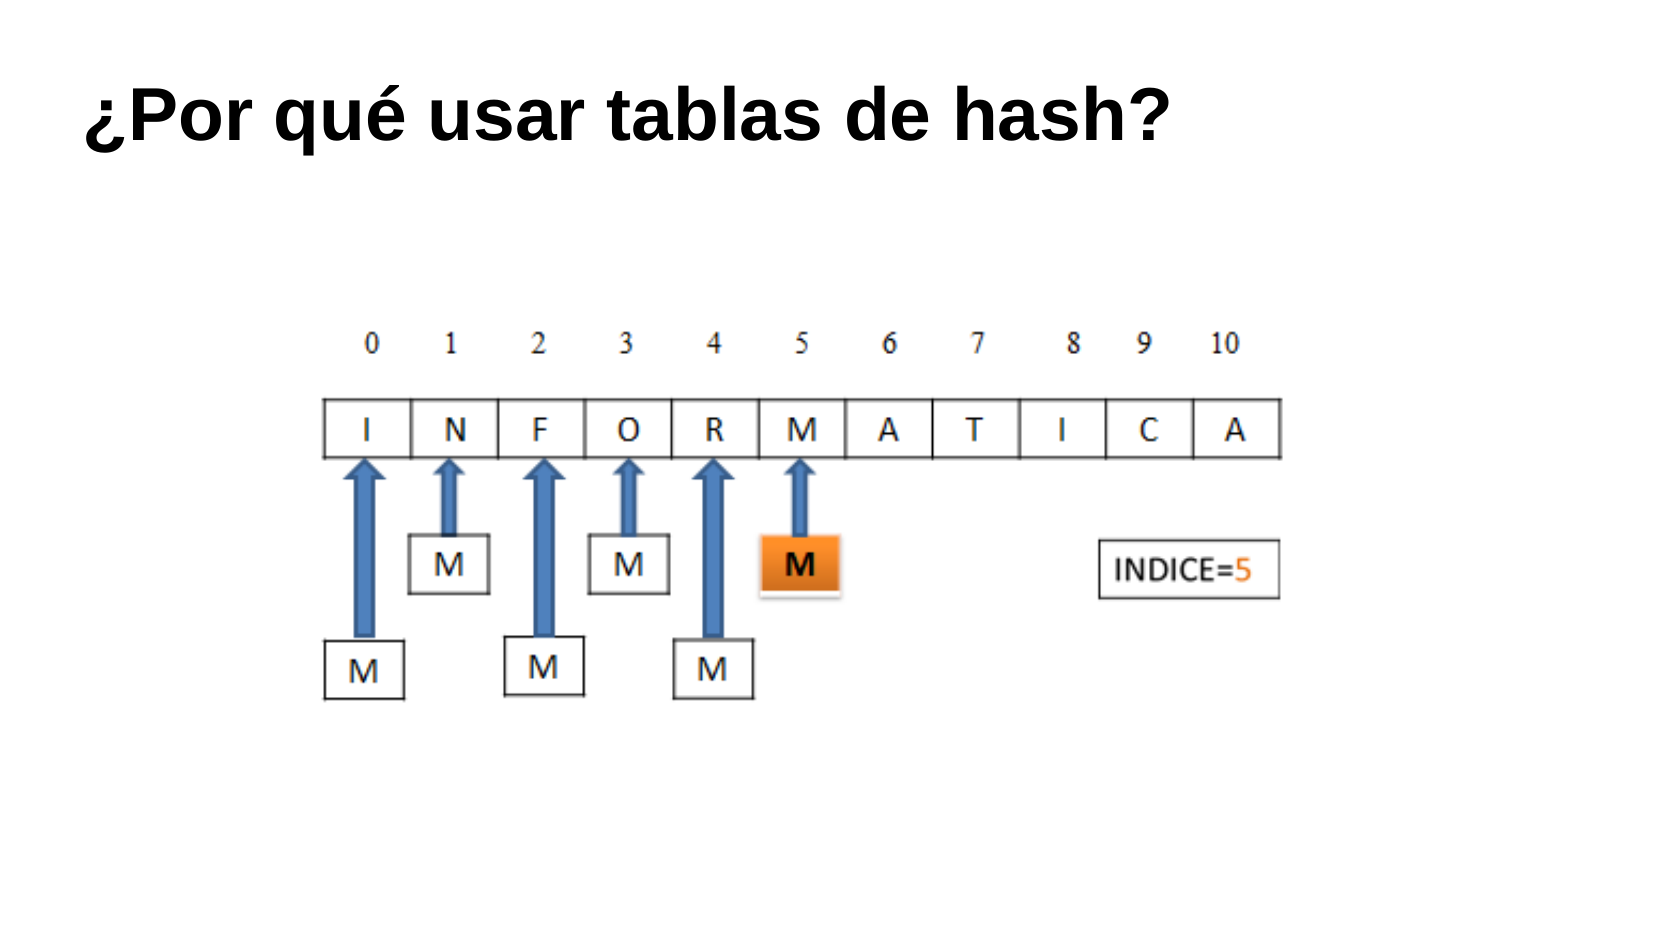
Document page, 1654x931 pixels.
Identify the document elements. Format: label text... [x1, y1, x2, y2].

picture [303, 309, 1300, 709]
title ¿Por qué usar tablas de hash? [82, 37, 1571, 193]
